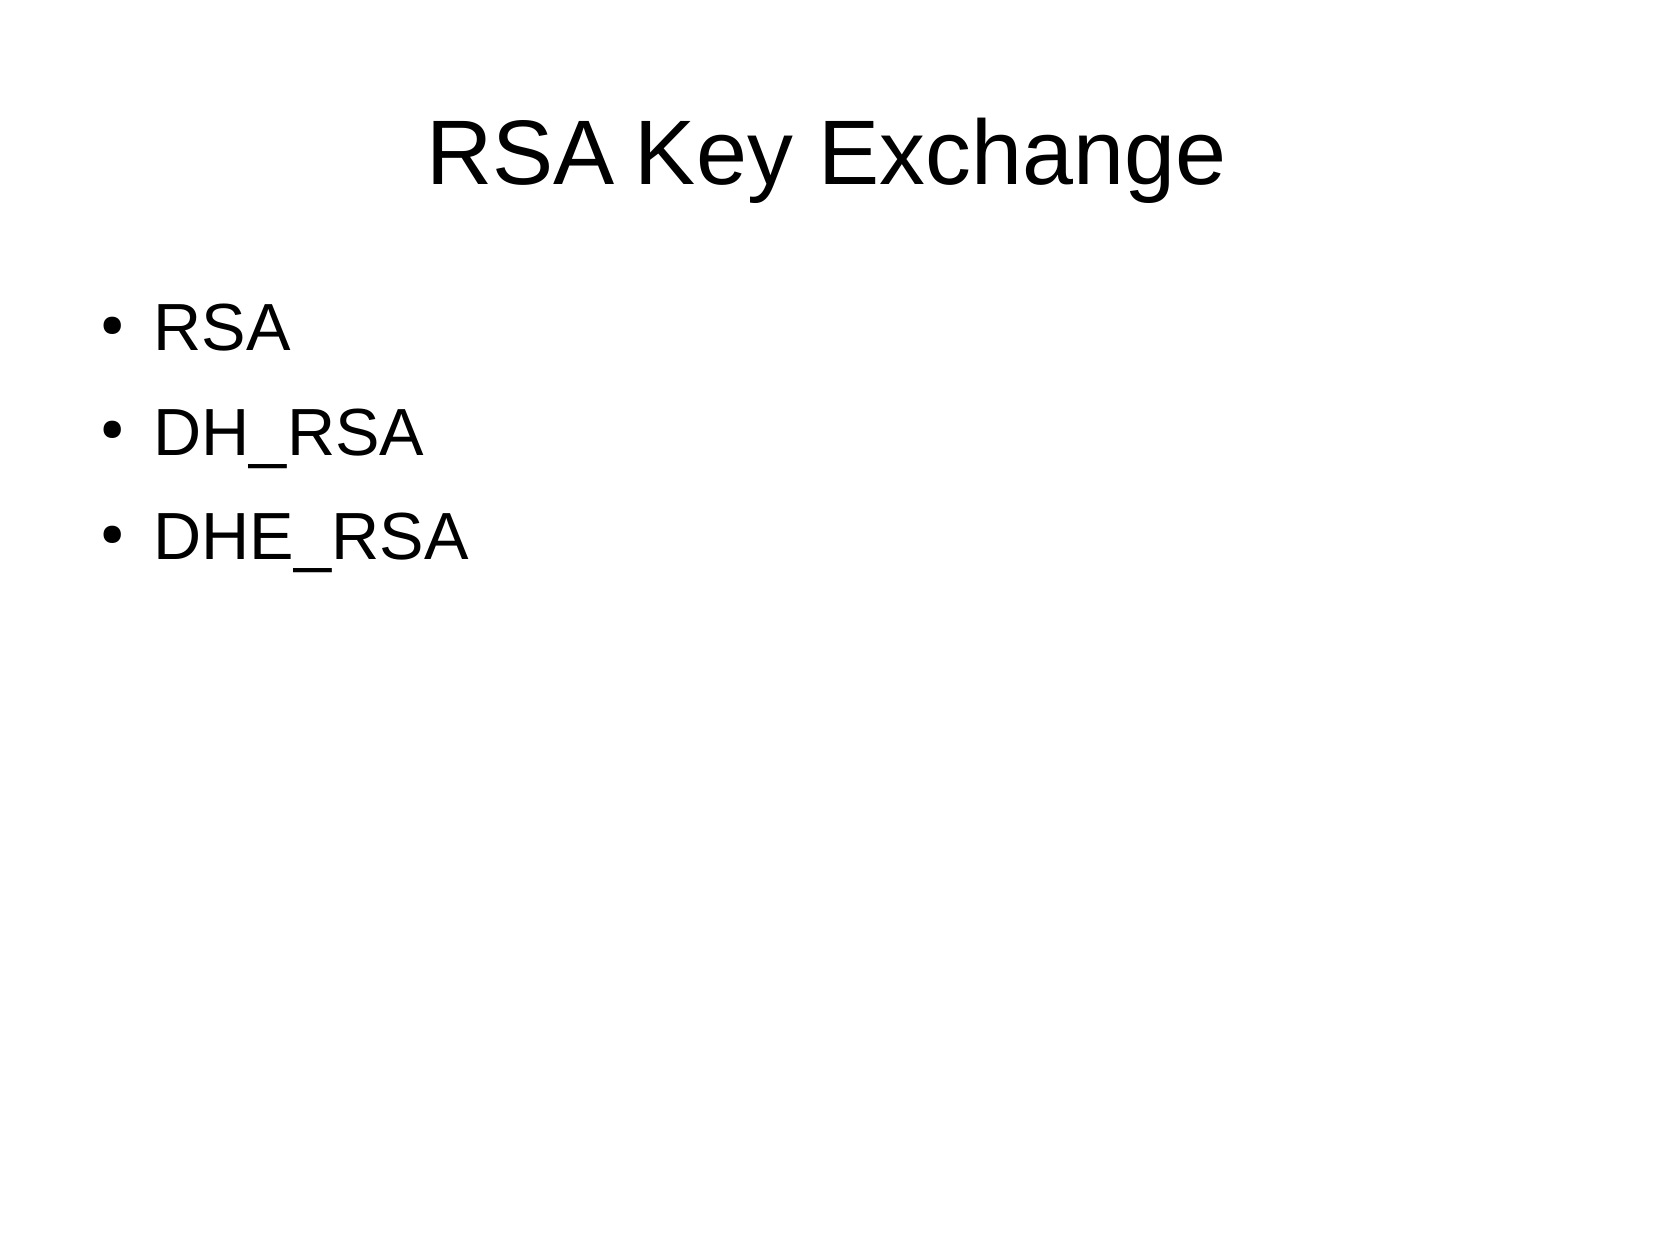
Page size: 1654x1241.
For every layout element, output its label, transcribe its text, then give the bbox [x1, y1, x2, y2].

list RSA DH_RSA DHE_RSA [82, 290, 1571, 1010]
title RSA Key Exchange [82, 49, 1571, 257]
